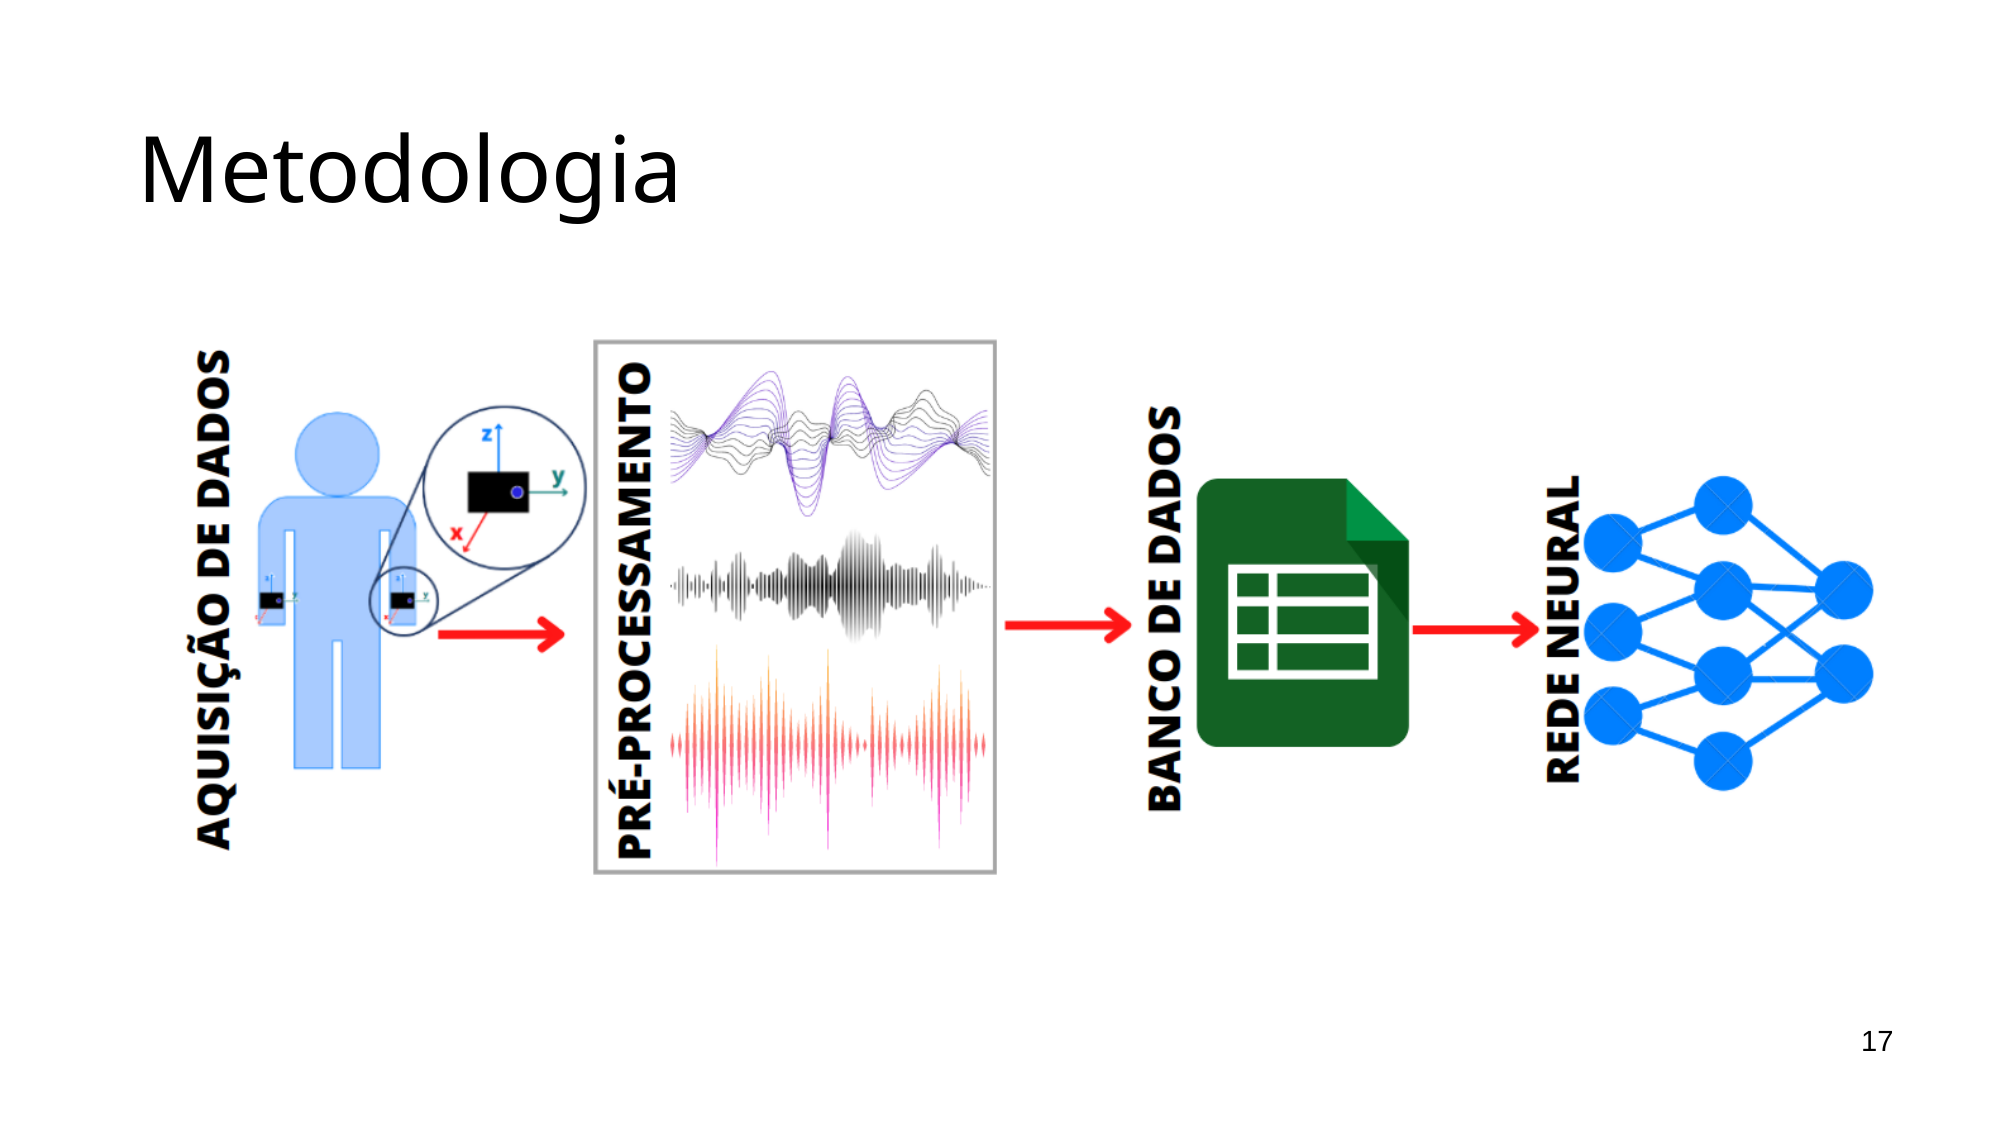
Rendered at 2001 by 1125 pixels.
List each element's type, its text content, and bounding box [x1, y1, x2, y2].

text_box <number> [1846, 1017, 2000, 1088]
picture [171, 299, 1876, 923]
title Metodologia [137, 59, 1863, 278]
